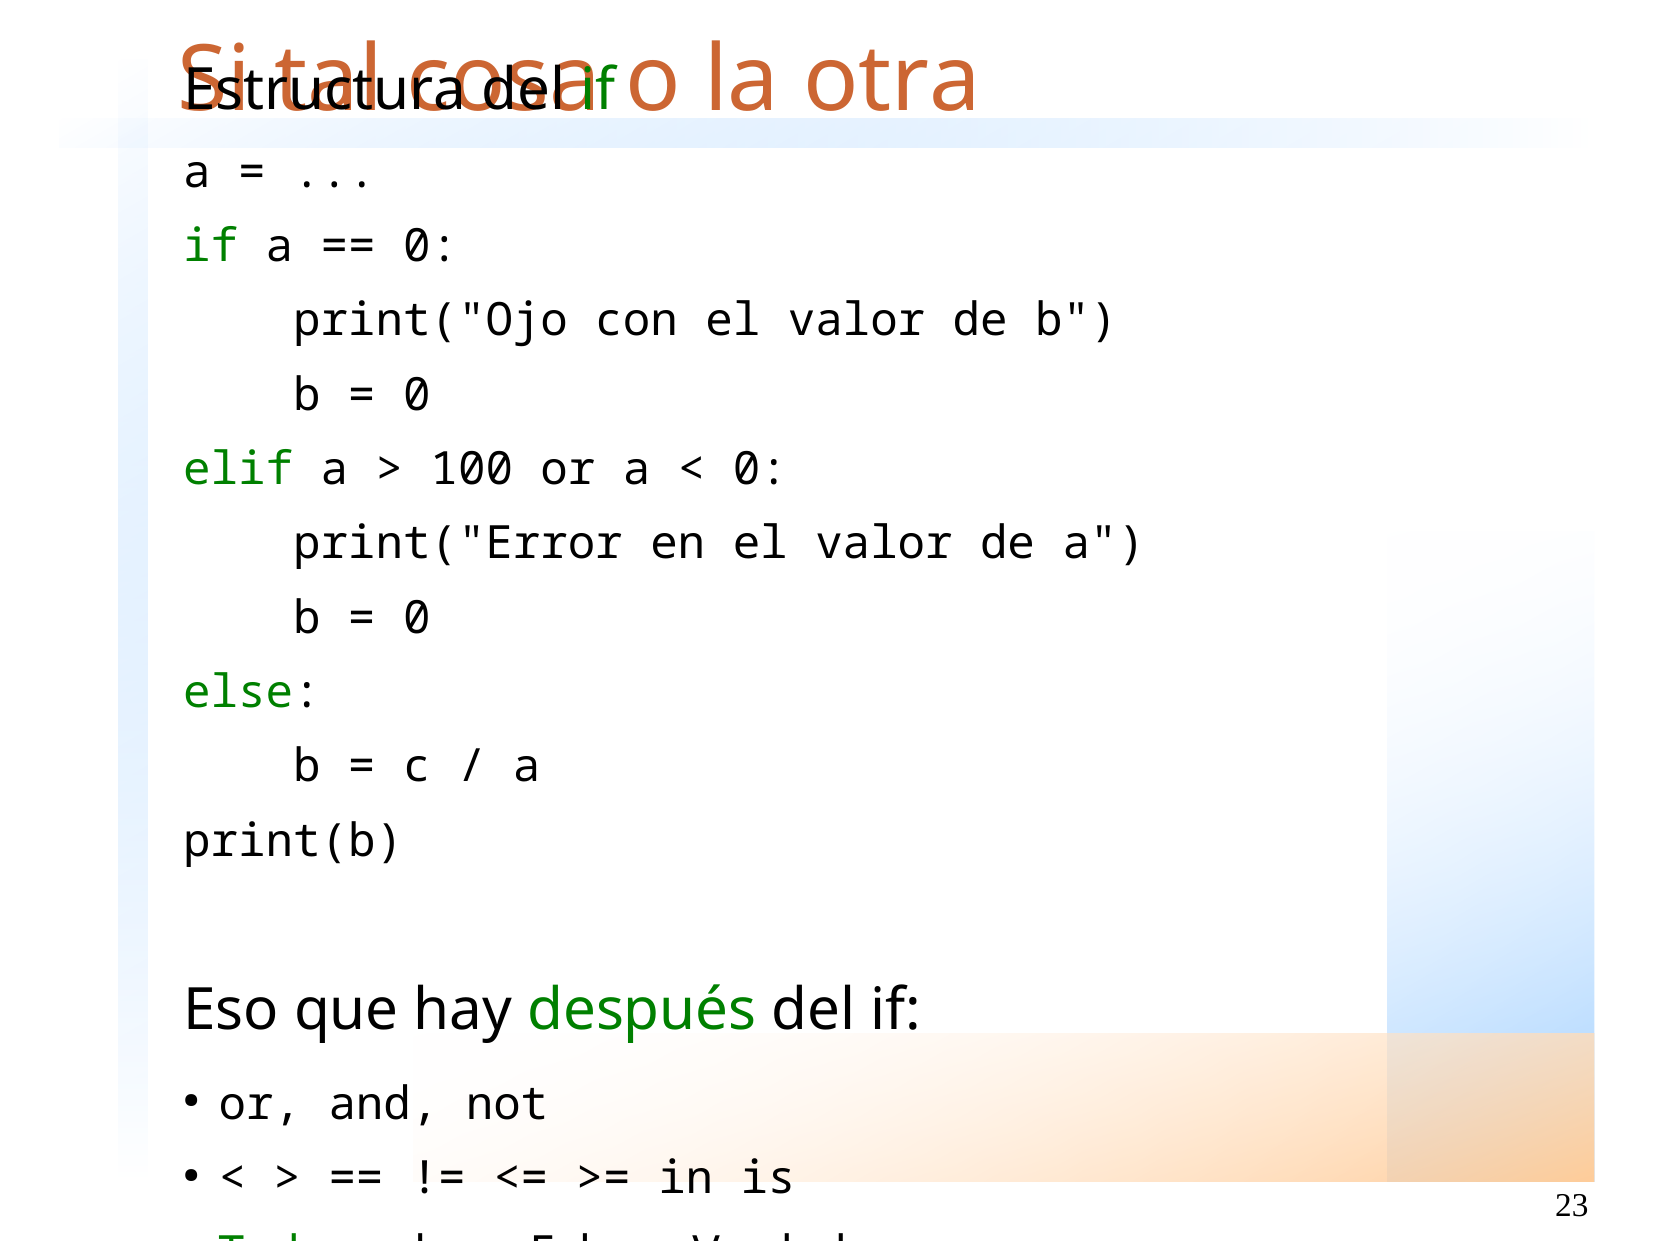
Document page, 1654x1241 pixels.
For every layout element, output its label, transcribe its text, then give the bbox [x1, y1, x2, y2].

text_box Estructura del if a = ... if a == 0: print("Ojo con el valor de b") b = 0 elif a > 100 or a < 0: print("Error en el valor de a") b = 0 else: b = c / a print(b) Eso que hay después del if: or, and, not < > == != <= >= in is Todo evalua a Falso o Verdadero [147, 119, 1595, 1210]
title Si tal cosa o la otra [177, 0, 1595, 119]
